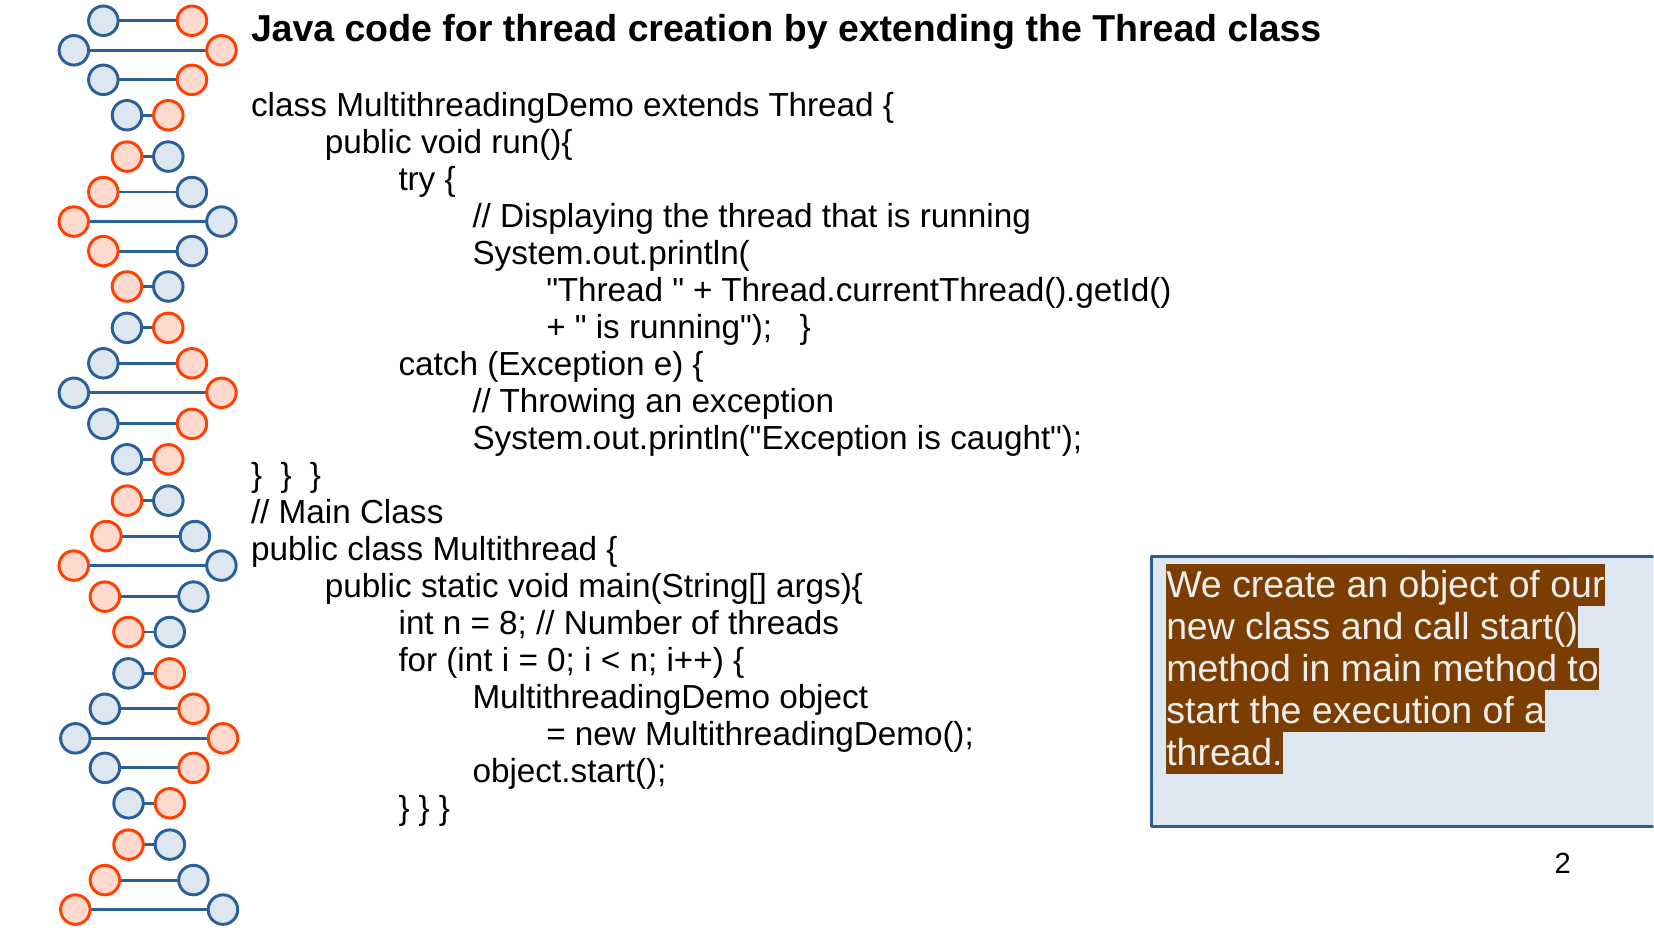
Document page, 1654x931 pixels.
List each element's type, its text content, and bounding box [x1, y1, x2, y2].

text_box Java code for thread creation by extending the Thread class class MultithreadingDemo extends Thread { public void run(){ try { // Displaying the thread that is running System.out.println( "Thread " + Thread.currentThread().getId() + " is running"); } catch (Exception e) { // Throwing an exception System.out.println("Exception is caught"); } } } // Main Class public class Multithread { public static void main(String[] args){ int n = 8; // Number of threads for (int i = 0; i < n; i++) { MultithreadingDemo object = new MultithreadingDemo(); object.start(); } } } [236, 0, 1654, 931]
text_box We create an object of our new class and call start() method in main method to start the execution of a thread. [1151, 556, 1654, 827]
